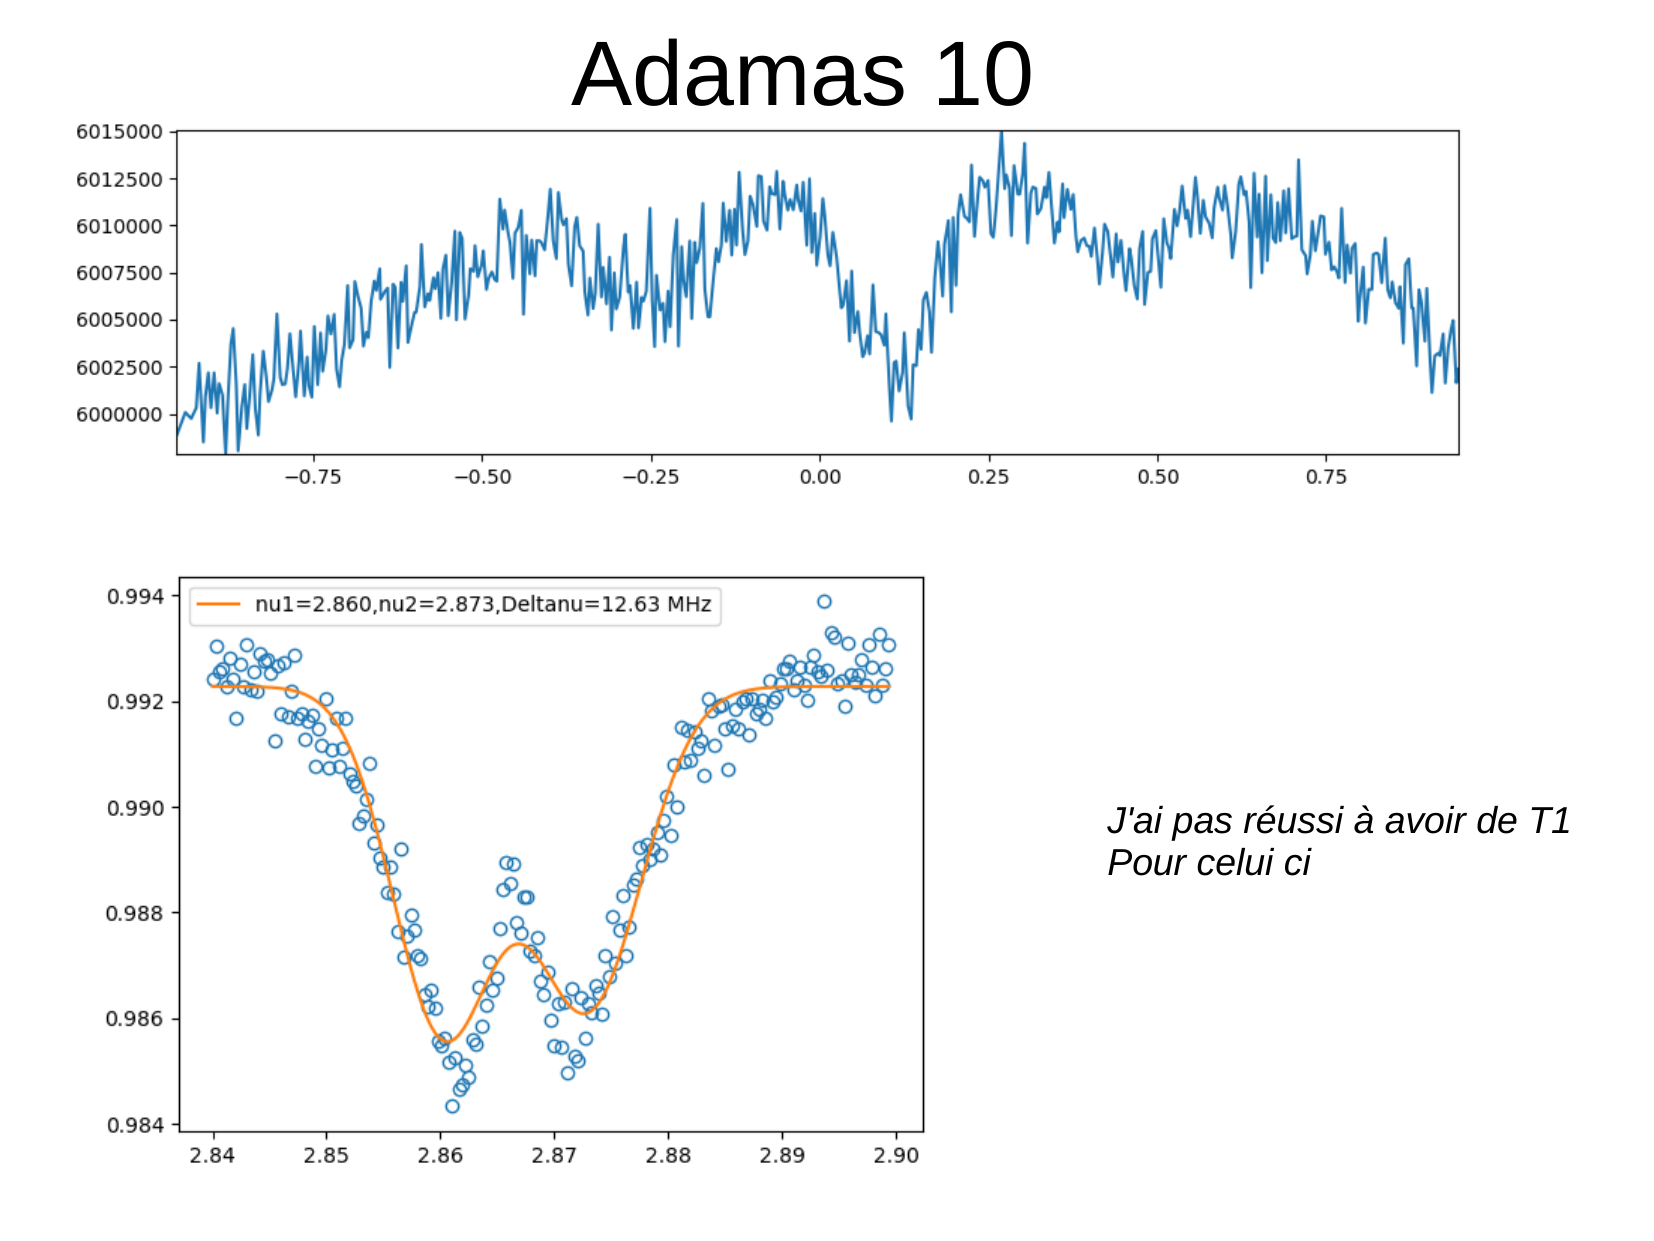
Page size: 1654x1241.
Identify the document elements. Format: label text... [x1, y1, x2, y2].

picture [29, 118, 1624, 1211]
title Adamas 10 [59, 0, 1548, 118]
text_box J'ai pas réussi à avoir de T1 Pour celui ci [1092, 791, 1588, 891]
